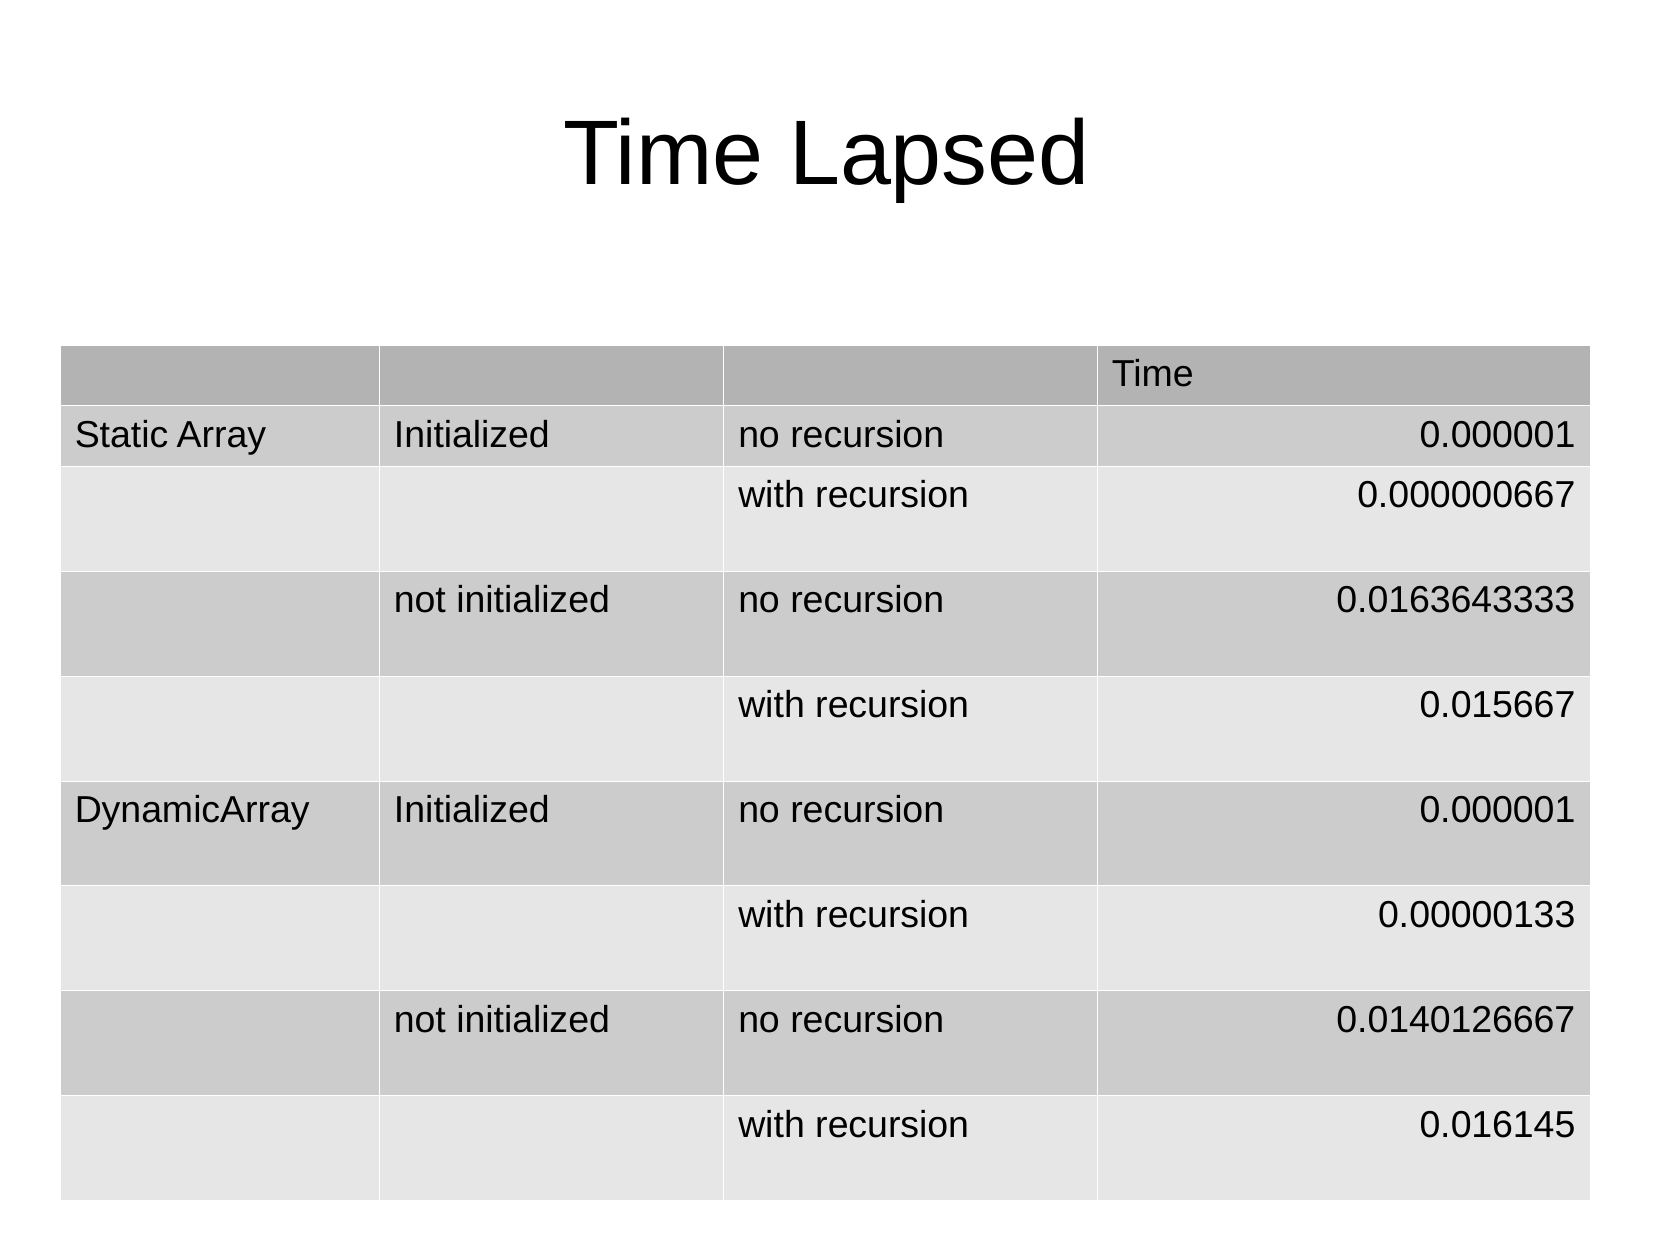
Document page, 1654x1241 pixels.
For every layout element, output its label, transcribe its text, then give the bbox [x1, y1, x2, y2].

table_cell 0.015667 [1098, 677, 1590, 781]
table_cell [61, 677, 379, 781]
table_cell no recursion [724, 572, 1097, 676]
table_cell [61, 886, 379, 990]
table_cell not initialized [380, 991, 723, 1095]
table_header [61, 346, 379, 405]
table_cell [61, 467, 379, 571]
table_cell 0.000001 [1098, 782, 1590, 885]
table_cell no recursion [724, 406, 1097, 466]
table_cell [380, 1096, 723, 1200]
table_cell no recursion [724, 782, 1097, 885]
table_cell with recursion [724, 1096, 1097, 1200]
table_cell 0.0140126667 [1098, 991, 1590, 1095]
table_cell [61, 991, 379, 1095]
table_cell 0.000000667 [1098, 467, 1590, 571]
table_cell no recursion [724, 991, 1097, 1095]
table_cell 0.0163643333 [1098, 572, 1590, 676]
table_cell Static Array [61, 406, 379, 466]
table_header Time [1098, 346, 1590, 405]
table_cell Initialized [380, 782, 723, 885]
table_cell DynamicArray [61, 782, 379, 885]
table_cell [61, 1096, 379, 1200]
table_cell Initialized [380, 406, 723, 466]
table_cell [380, 677, 723, 781]
table_cell [380, 467, 723, 571]
table_cell with recursion [724, 467, 1097, 571]
table_cell [380, 886, 723, 990]
table_cell 0.00000133 [1098, 886, 1590, 990]
table_cell [61, 572, 379, 676]
table_cell 0.016145 [1098, 1096, 1590, 1200]
table_cell with recursion [724, 677, 1097, 781]
table_header [380, 346, 723, 405]
title Time Lapsed [82, 49, 1571, 257]
table_cell with recursion [724, 886, 1097, 990]
table_cell not initialized [380, 572, 723, 676]
table_cell 0.000001 [1098, 406, 1590, 466]
table_header [724, 346, 1097, 405]
